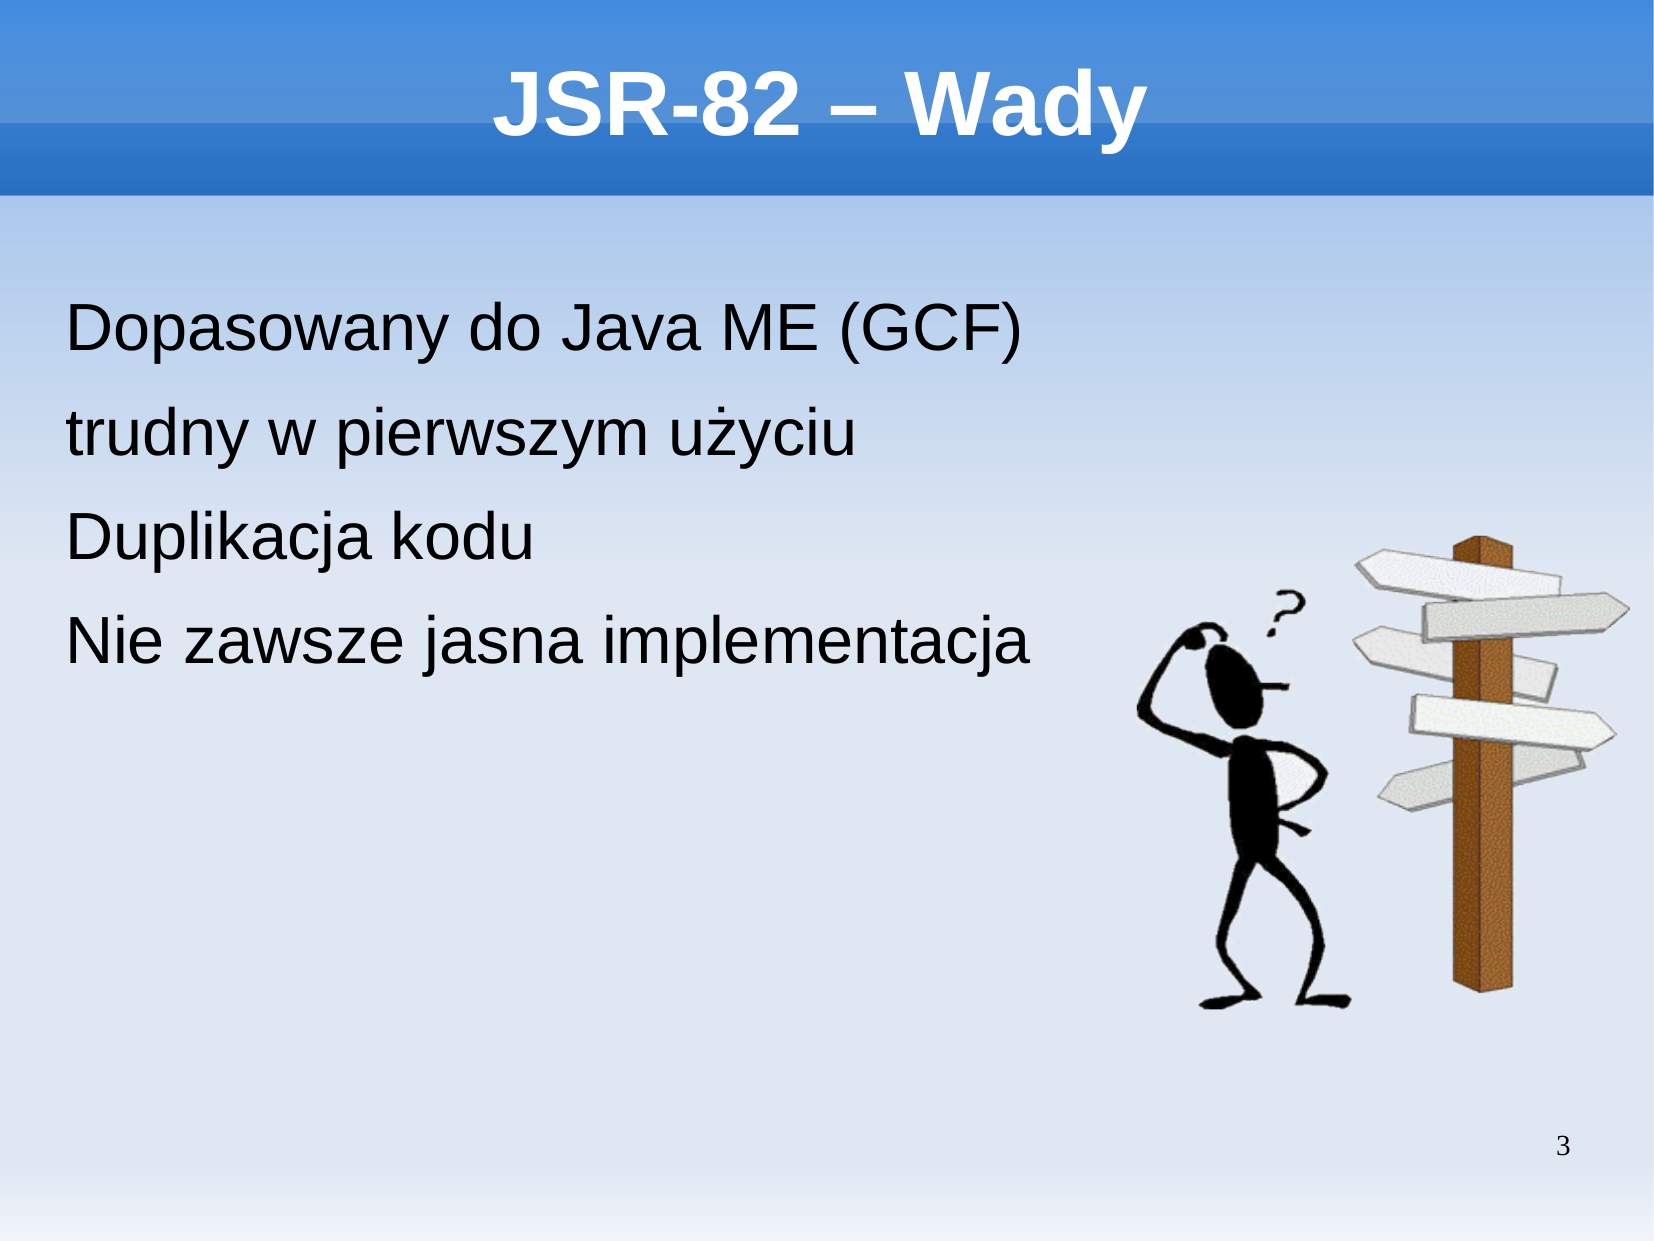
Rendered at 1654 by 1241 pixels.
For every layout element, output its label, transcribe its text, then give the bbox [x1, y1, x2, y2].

picture [0, 0, 1654, 1241]
list Dopasowany do Java ME (GCF) trudny w pierwszym użyciu Duplikacja kodu Nie zawsze jasna implementacja [47, 290, 1536, 1094]
title JSR-82 – Wady [76, 7, 1565, 200]
